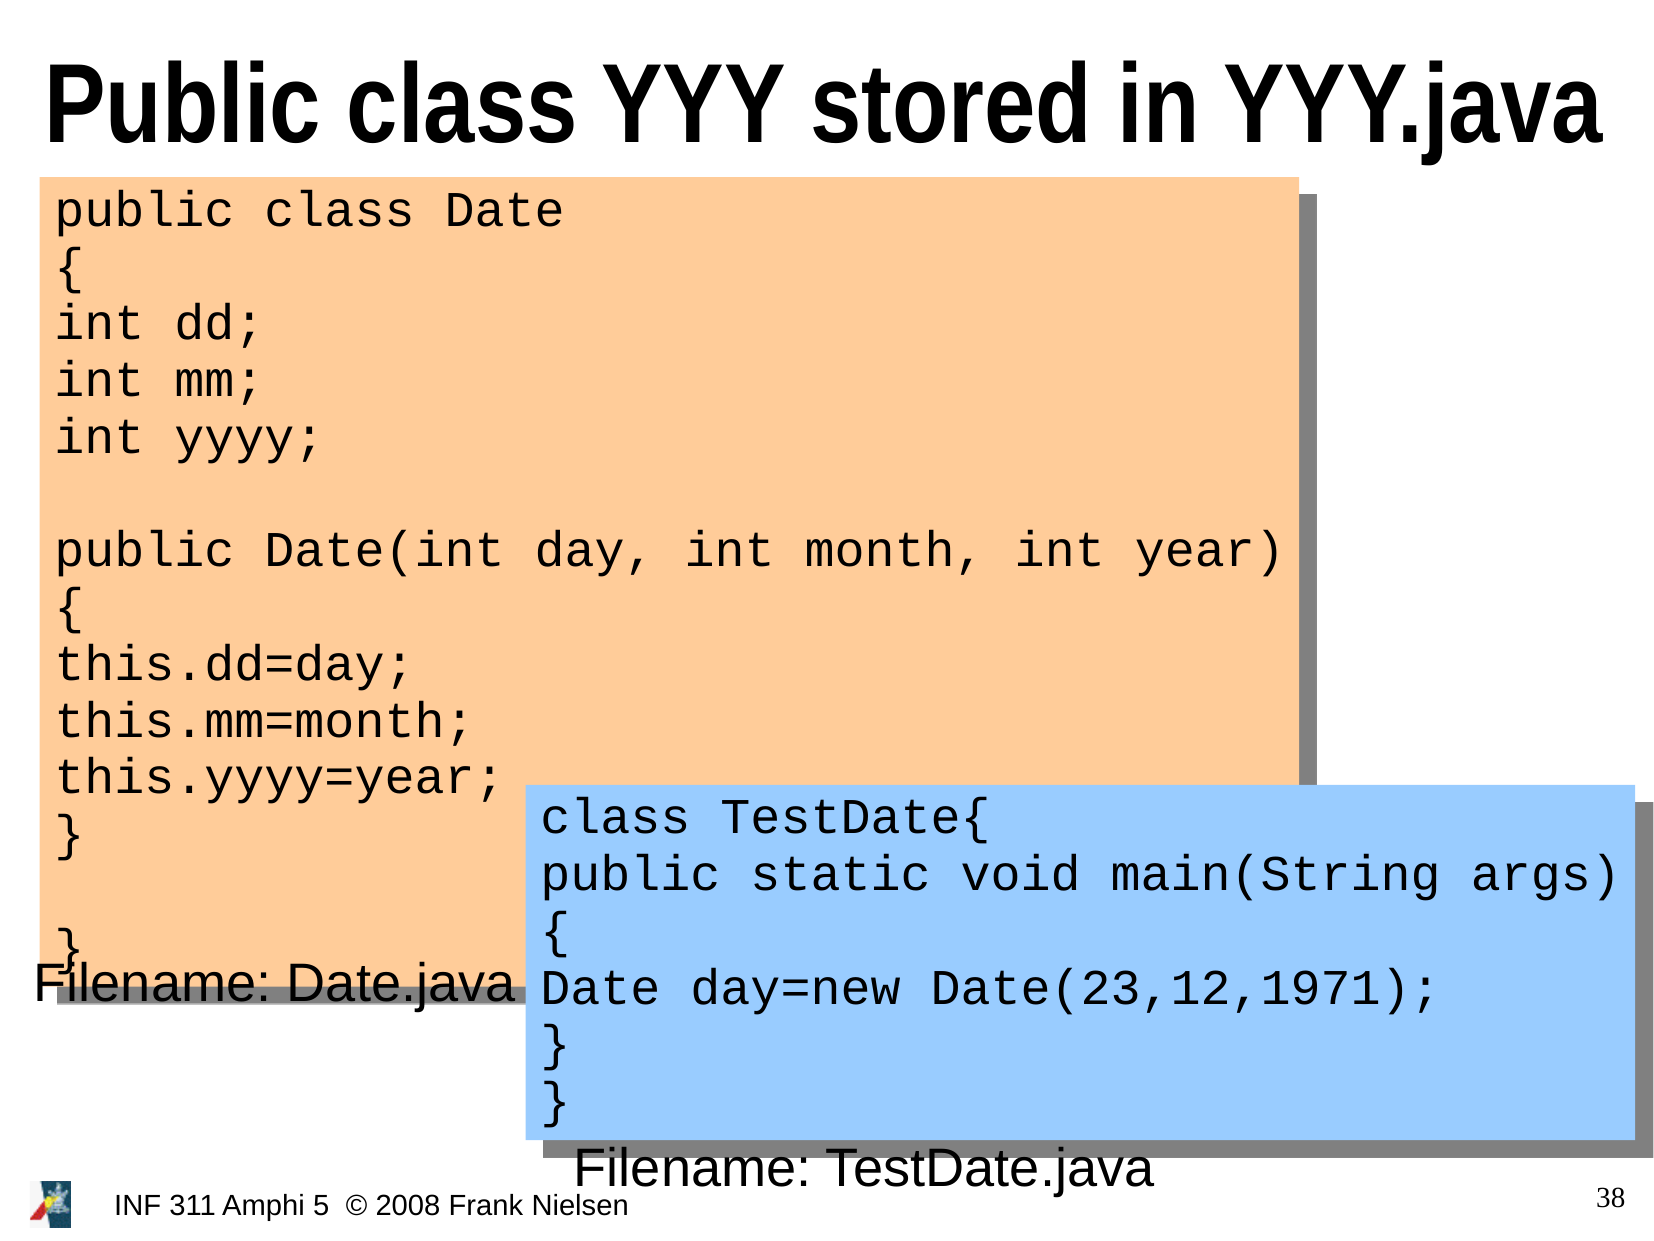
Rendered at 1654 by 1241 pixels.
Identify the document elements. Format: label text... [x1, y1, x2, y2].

text_box class TestDate{ public static void main(String args) { Date day=new Date(23,12,1971); } } [525, 784, 1636, 1123]
text_box Filename: TestDate.java [558, 1130, 1171, 1206]
text_box Public class YYY stored in YYY.java [29, 29, 1619, 174]
text_box Filename: Date.java [18, 944, 532, 1021]
picture [29, 1181, 71, 1228]
text_box public class Date { int dd; int mm; int yyyy; public Date(int day, int month, int year) { this.dd=day; this.mm=month; this.yyyy=year; } } [39, 177, 1300, 944]
